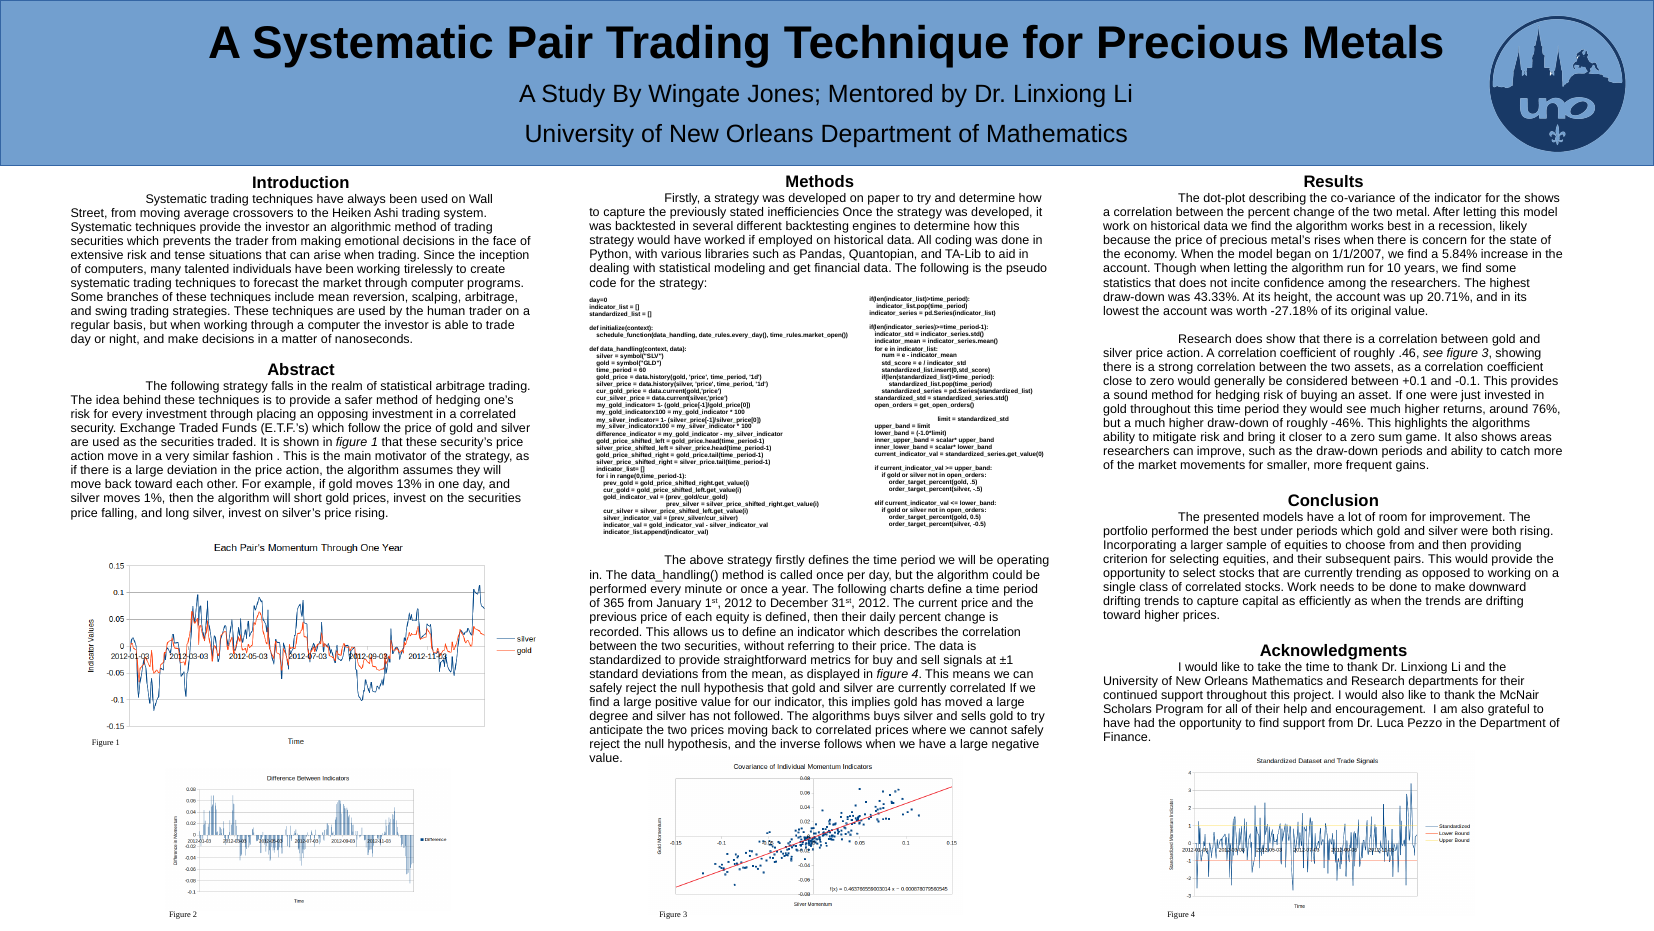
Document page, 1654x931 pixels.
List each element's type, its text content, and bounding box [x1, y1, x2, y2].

text_box A Systematic Pair Trading Technique for Precious Metals A Study By Wingate Jones; Mentored by Dr. Linxiong Li University of New Orleans Department of Mathematics [0, 0, 1654, 166]
text_box Figure 2 [169, 910, 213, 920]
text_box if(len(indicator_list)>time_period): indicator_list.pop(time_period) indicator_series = pd.Series(indicator_list) if(len(indicator_series)>=time_period-1): indicator_std = indicator_series.std() indicator_mean = indicator_series.mean() for e in indicator_list: num = e - indicator_mean std_score = e / indicator_std standardized_list.insert(0,std_score) if(len(standardized_list)>time_period): standardized_list.pop(time_period) standardized_series = pd.Series(standardized_list) standardized_std = standardized_series.std() open_orders = get_open_orders() limit = standardized_std upper_band = limit lower_band = (-1.0*limit) inner_upper_band = scalar* upper_band inner_lower_band = scalar* lower_band current_indicator_val = standardized_series.get_value(0) if current_indicator_val >= upper_band: if gold or silver not in open_orders: order_target_percent(gold, .5) order_target_percent(silver, -.5) elif current_indicator_val <= lower_band: if gold or silver not in open_orders: order_target_percent(gold, 0.5) order_target_percent(silver, -0.5) [845, 288, 1506, 536]
text_box Figure 3 [659, 910, 703, 920]
picture [165, 768, 451, 911]
picture [74, 667, 543, 757]
text_box Results The dot-plot describing the co-variance of the indicator for the shows a correlation between the percent change of the two metal. After letting this model work on historical data we find the algorithm works best in a recession, likely because the price of precious metal’s rises when there is concern for the state of the economy. When the model began on 1/1/2007, we find a 5.84% increase in the account. Though when letting the algorithm run for 10 years, we find some statistics that does not incite confidence among the researchers. The highest draw-down was 43.33%. At its height, the account was up 20.71%, and in its lowest the account was worth -27.18% of its original value. Research does show that there is a correlation between gold and silver price action. A correlation coefficient of roughly .46, see figure 3, showing there is a strong correlation between the two assets, as a correlation coefficient close to zero would generally be considered between +0.1 and -0.1. This provides a sound method for hedging risk of buying an asset. If one were just invested in gold throughout this time period they would see much higher returns, around 76%, but a much higher draw-down of roughly -46%. This highlights the algorithms ability to mitigate risk and bring it closer to a zero sum game. It also shows areas researchers can improve, such as the draw-down periods and ability to catch more of the market movements for smaller, more frequent gains. Conclusion The presented models have a lot of room for improvement. The portfolio performed the best under periods which gold and silver were both rising. Incorporating a larger sample of equities to choose from and then providing criterion for selecting equities, and their subsequent pairs. This would provide the opportunity to select stocks that are currently trending as opposed to working on a single class of correlated stocks. Work needs to be done to make downward drifting trends to capture capital as efficiently as when the trends are drifting toward higher prices. Acknowledgments I would like to take the time to thank Dr. Linxiong Li and the University of New Orleans Mathematics and Research departments for their continued support throughout this project. I would also like to thank the McNair Scholars Program for all of their help and encouragement. I am also grateful to have had the opportunity to find support from Dr. Luca Pezzo in the Department of Finance. [1088, 165, 1579, 790]
text_box Figure 1 [91, 738, 136, 748]
text_box Introduction Systematic trading techniques have always been used on Wall Street, from moving average crossovers to the Heiken Ashi trading system. Systematic techniques provide the investor an algorithmic method of trading securities which prevents the trader from making emotional decisions in the face of extensive risk and tense situations that can arise when trading. Since the inception of computers, many talented individuals have been working tirelessly to create systematic trading techniques to forecast the market through computer programs. Some branches of these techniques include mean reversion, scalping, arbitrage, and swing trading strategies. These techniques are used by the human trader on a regular basis, but when working through a computer the investor is able to trade day or night, and make decisions in a matter of nanoseconds. Abstract The following strategy falls in the realm of statistical arbitrage trading. The idea behind these techniques is to provide a safer method of hedging one’s risk for every investment through placing an opposing investment in a correlated security. Exchange Traded Funds (E.T.F.’s) which follow the price of gold and silver are used as the securities traded. It is shown in figure 1 that these security’s price action move in a very similar fashion . This is the main motivator of the strategy, as if there is a large deviation in the price action, the algorithm assumes they will move back toward each other. For example, if gold moves 13% in one day, and silver moves 1%, then the algorithm will short gold prices, invest on the securities price falling, and long silver, invest on silver’s price rising. [55, 165, 547, 667]
picture [1160, 790, 1475, 916]
text_box Methods Firstly, a strategy was developed on paper to try and determine how to capture the previously stated inefficiencies Once the strategy was developed, it was backtested in several different backtesting engines to determine how this strategy would have worked if employed on historical data. All coding was done in Python, with various libraries such as Pandas, Quantopian, and TA-Lib to aid in dealing with statistical modeling and get financial data. The following is the pseudo code for the strategy: day=0 indicator_list = [] standardized_list = [] def initialize(context): schedule_function(data_handling, date_rules.every_day(), time_rules.market_open()) def data_handling(context, data): silver = symbol("SLV") gold = symbol("GLD") time_period = 60 gold_price = data.history(gold, 'price', time_period, '1d') silver_price = data.history(silver, 'price', time_period, '1d') cur_gold_price = data.current(gold,'price') cur_silver_price = data.current(silver,'price') my_gold_indicator= 1- (gold_price[-1]/gold_price[0]) my_gold_indicatorx100 = my_gold_indicator * 100 my_silver_indicator= 1- (silver_price[-1]/silver_price[0]) my_silver_indicatorx100 = my_silver_indicator * 100 difference_indicator = my_gold_indicator - my_silver_indicator gold_price_shifted_left = gold_price.head(time_period-1) silver_price_shifted_left = silver_price.head(time_period-1) gold_price_shifted_right = gold_price.tail(time_period-1) silver_price_shifted_right = silver_price.tail(time_period-1) indicator_list= [] for i in range(0,time_period-1): prev_gold = gold_price_shifted_right.get_value(i) cur_gold = gold_price_shifted_left.get_value(i) gold_indicator_val = (prev_gold/cur_gold) prev_silver = silver_price_shifted_right.get_value(i) cur_silver = silver_price_shifted_left.get_value(i) silver_indicator_val = (prev_silver/cur_silver) indicator_val = gold_indicator_val - silver_indicator_val indicator_list.append(indicator_val) The above strategy firstly defines the time period we will be operating in. The data_handling() method is called once per day, but the algorithm could be performed every minute or once a year. The following charts define a time period of 365 from January 1st, 2012 to December 31st, 2012. The current price and the previous price of each equity is defined, then their daily percent change is recorded. This allows us to define an indicator which describes the correlation between the two securities, without referring to their price. The data is standardized to provide straightforward metrics for buy and sell signals at ±1 standard deviations from the mean, as displayed in figure 4. This means we can safely reject the null hypothesis that gold and silver are currently correlated If we find a large positive value for our indicator, this implies gold has moved a large degree and silver has not followed. The algorithms buys silver and sells gold to try anticipate the two prices moving back to correlated prices where we cannot safely reject the null hypothesis, and the inverse follows when we have a large negative value. [574, 166, 1066, 834]
picture [1482, 9, 1633, 160]
text_box Figure 4 [1167, 910, 1211, 920]
picture [648, 755, 963, 916]
